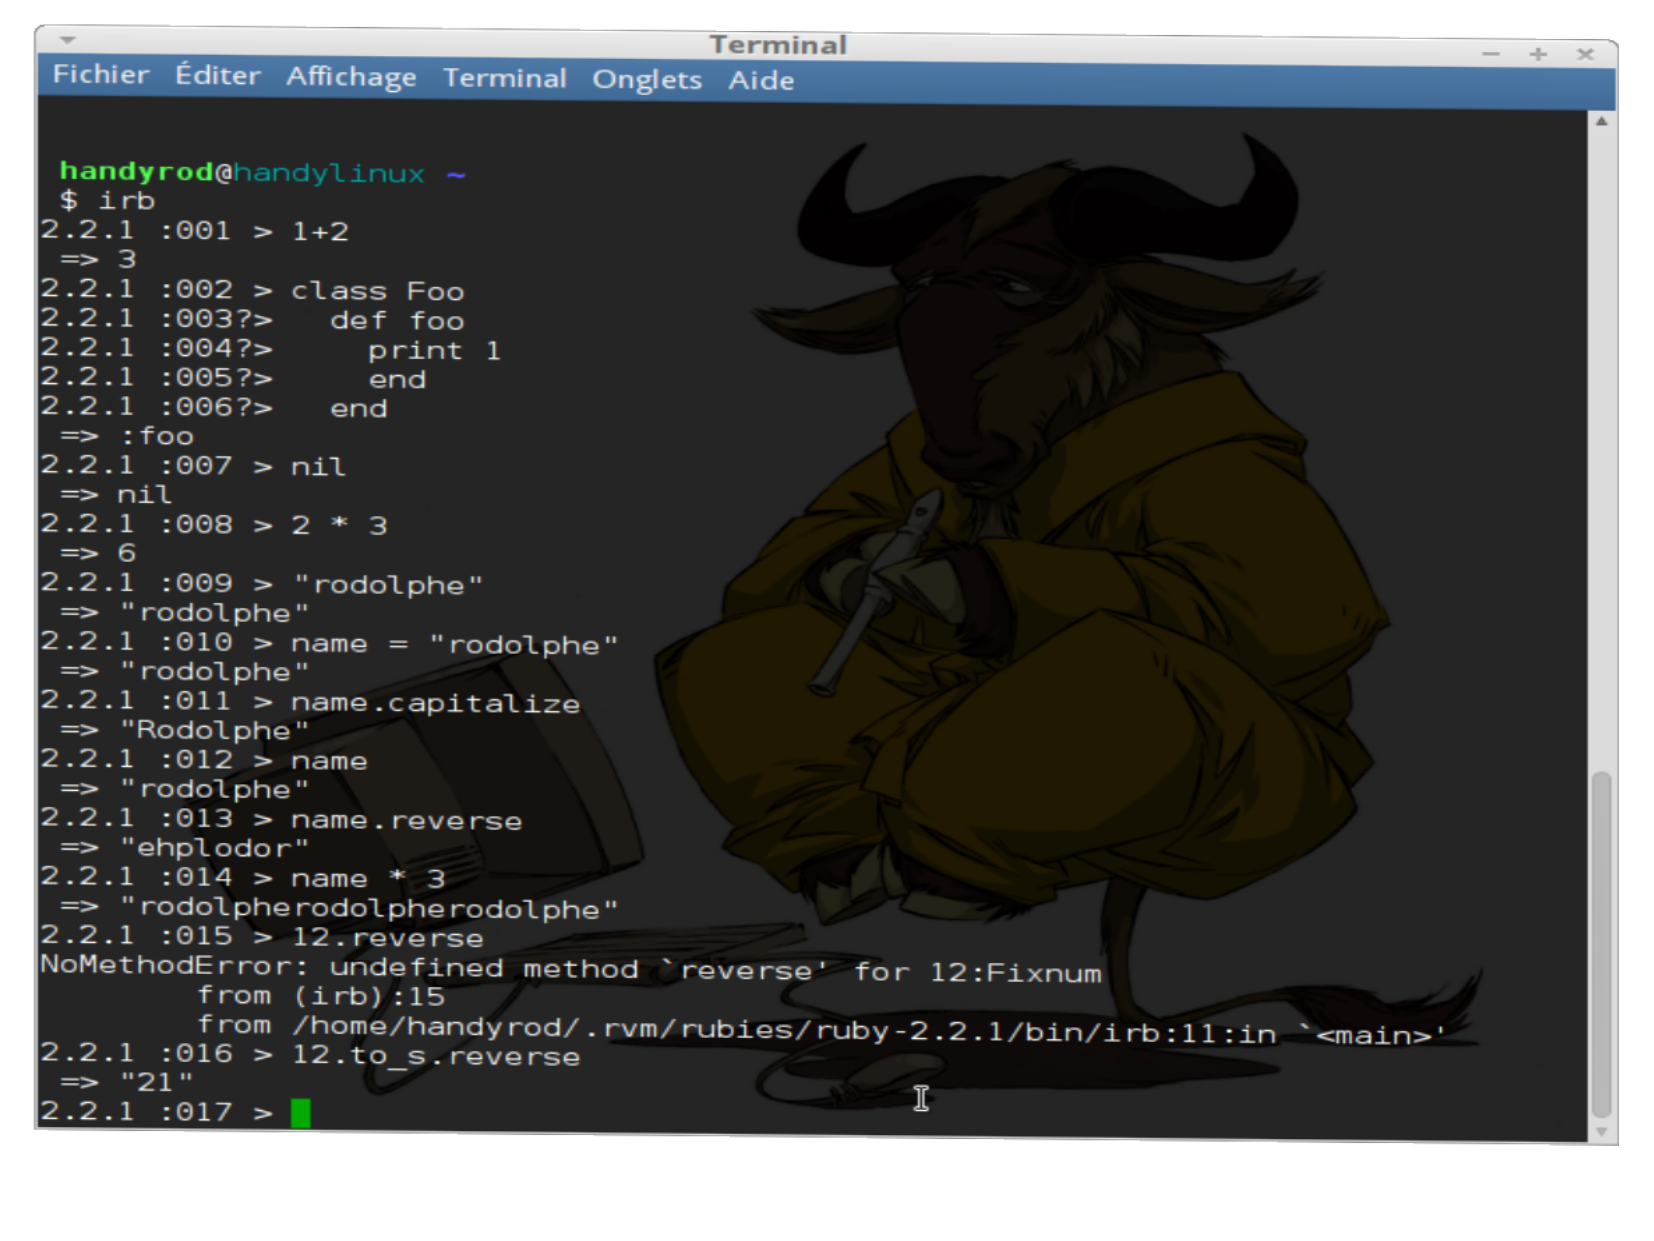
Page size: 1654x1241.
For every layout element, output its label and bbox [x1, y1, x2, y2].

picture [33, 23, 1619, 1146]
